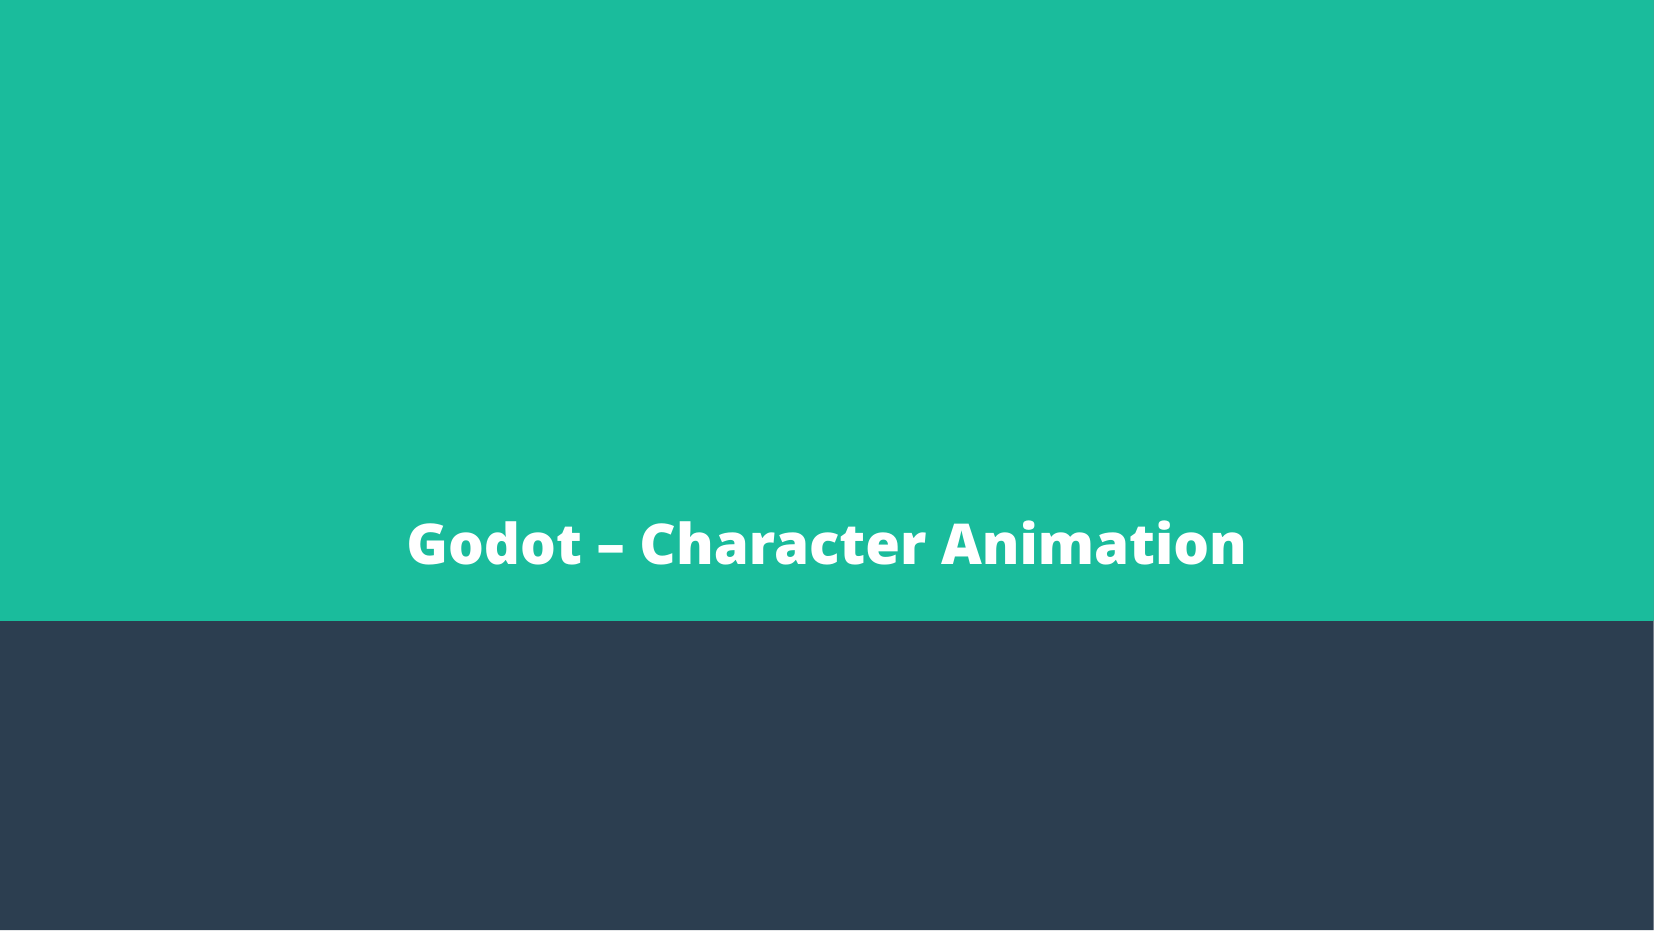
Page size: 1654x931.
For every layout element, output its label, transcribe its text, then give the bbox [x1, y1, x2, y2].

title Godot – Character Animation [59, 465, 1595, 583]
